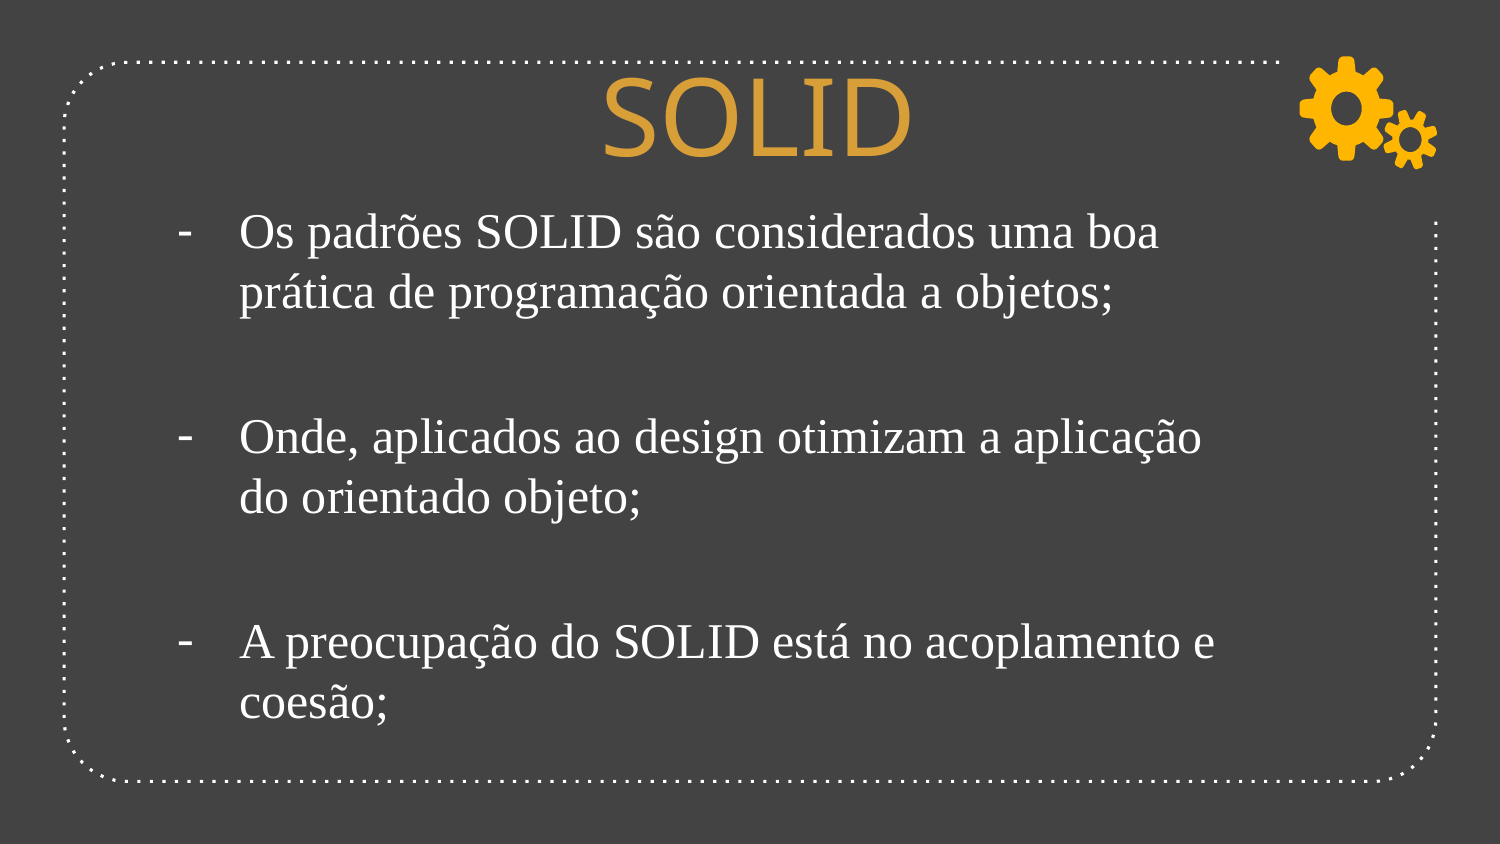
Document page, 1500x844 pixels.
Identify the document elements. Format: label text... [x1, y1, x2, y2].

text_box [1299, 56, 1394, 161]
title SOLID [59, 32, 1458, 127]
text_box [1383, 109, 1437, 170]
title SOLID [1332, 92, 1361, 125]
list Os padrões SOLID são considerados uma boa prática de programação orientada a objetos; Onde, aplicados ao design otimizam a aplicação do orientado objeto; A preocupação do SOLID está no acoplamento e coesão; [149, 183, 1276, 572]
